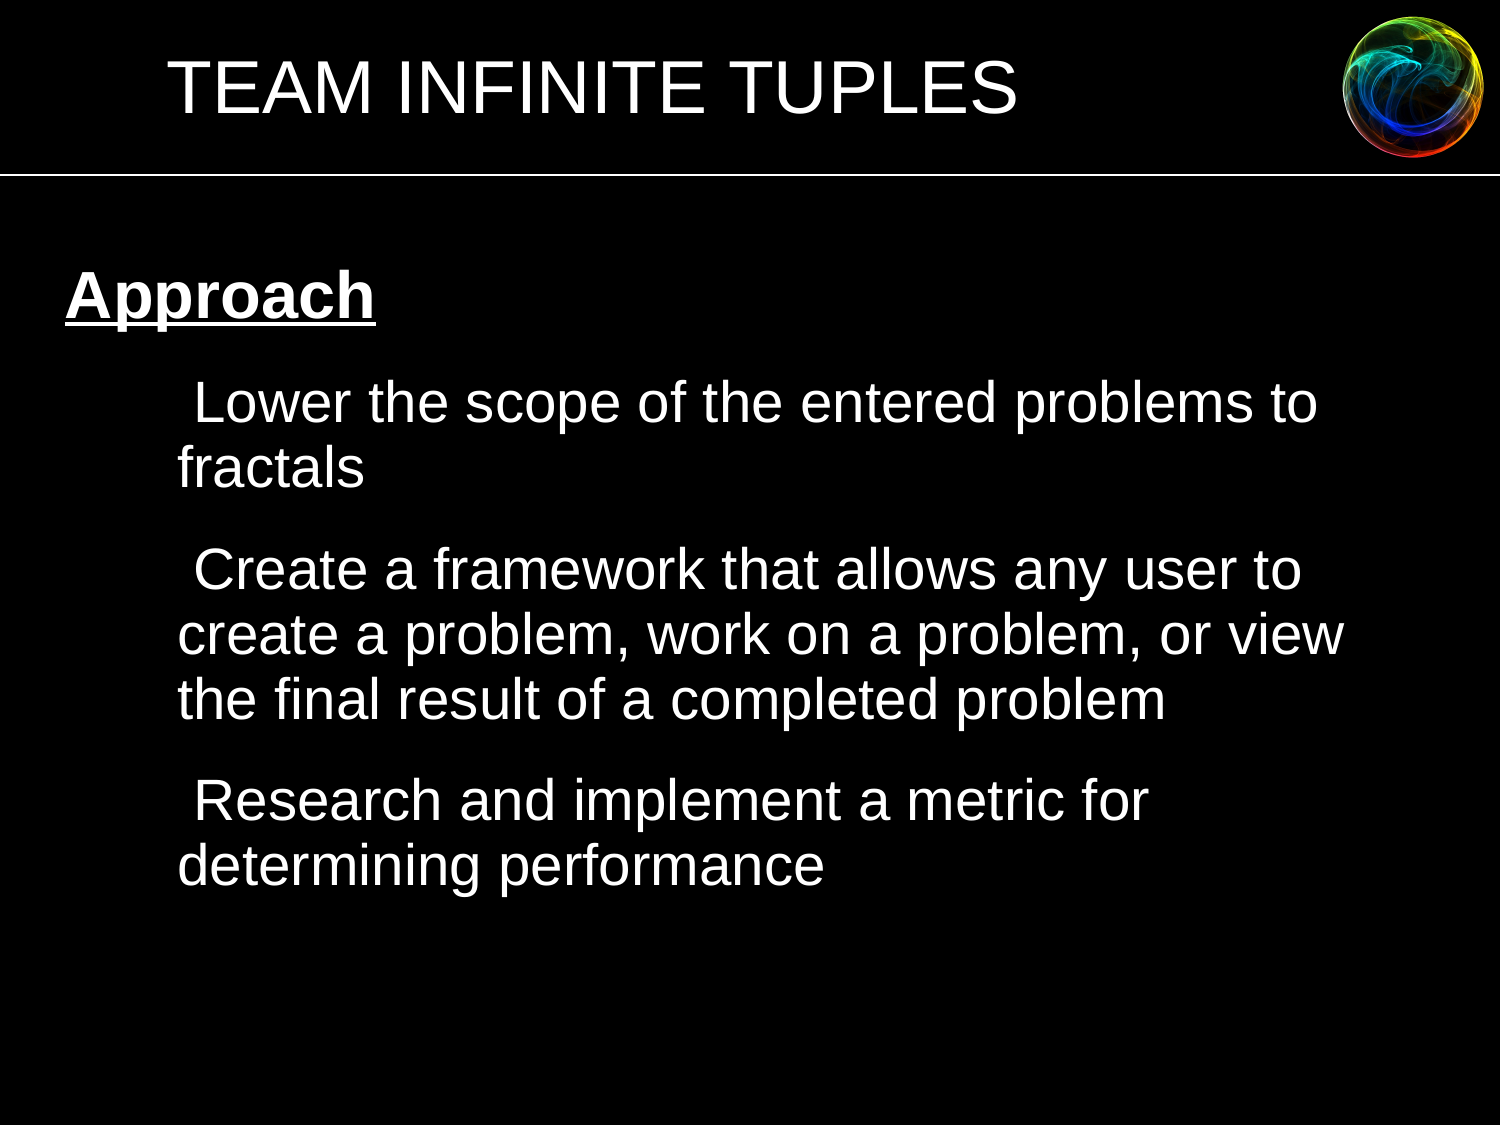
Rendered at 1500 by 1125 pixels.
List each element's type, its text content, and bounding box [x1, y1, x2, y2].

text_box Approach [49, 249, 538, 341]
picture [1325, 0, 1500, 174]
text_box TEAM INFINITE TUPLES [0, 37, 1188, 137]
text_box Lower the scope of the entered problems to fractals Create a framework that allows any user to create a problem, work on a problem, or view the final result of a completed problem Research and implement a metric for determining performance [162, 362, 1375, 906]
